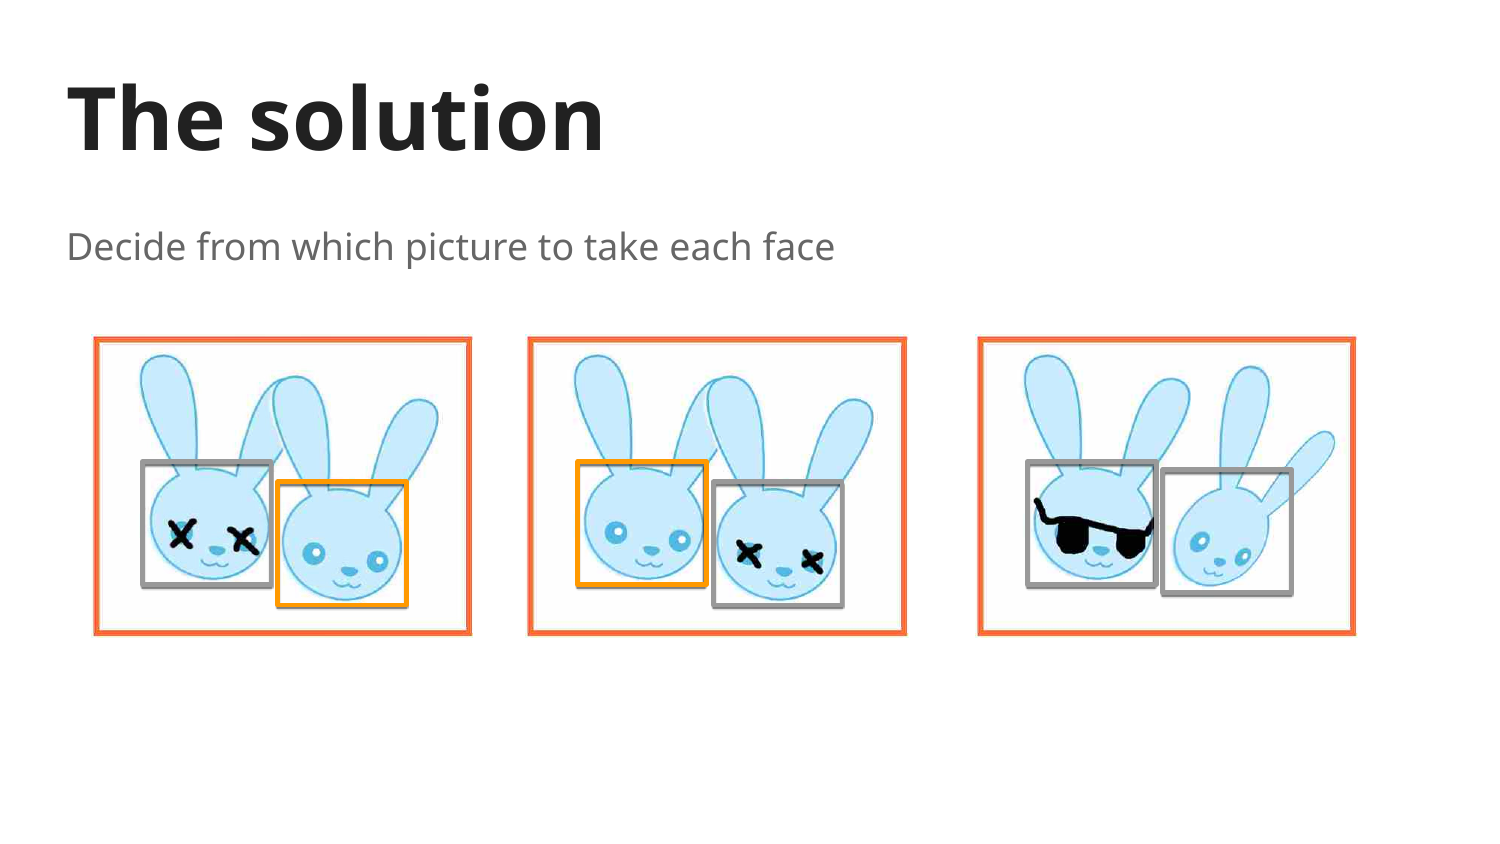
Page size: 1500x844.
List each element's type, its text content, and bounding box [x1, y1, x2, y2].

list Decide from which picture to take each face [51, 201, 1449, 750]
picture [525, 334, 909, 638]
picture [91, 334, 474, 638]
picture [975, 334, 1358, 638]
title The solution [51, 48, 1449, 180]
